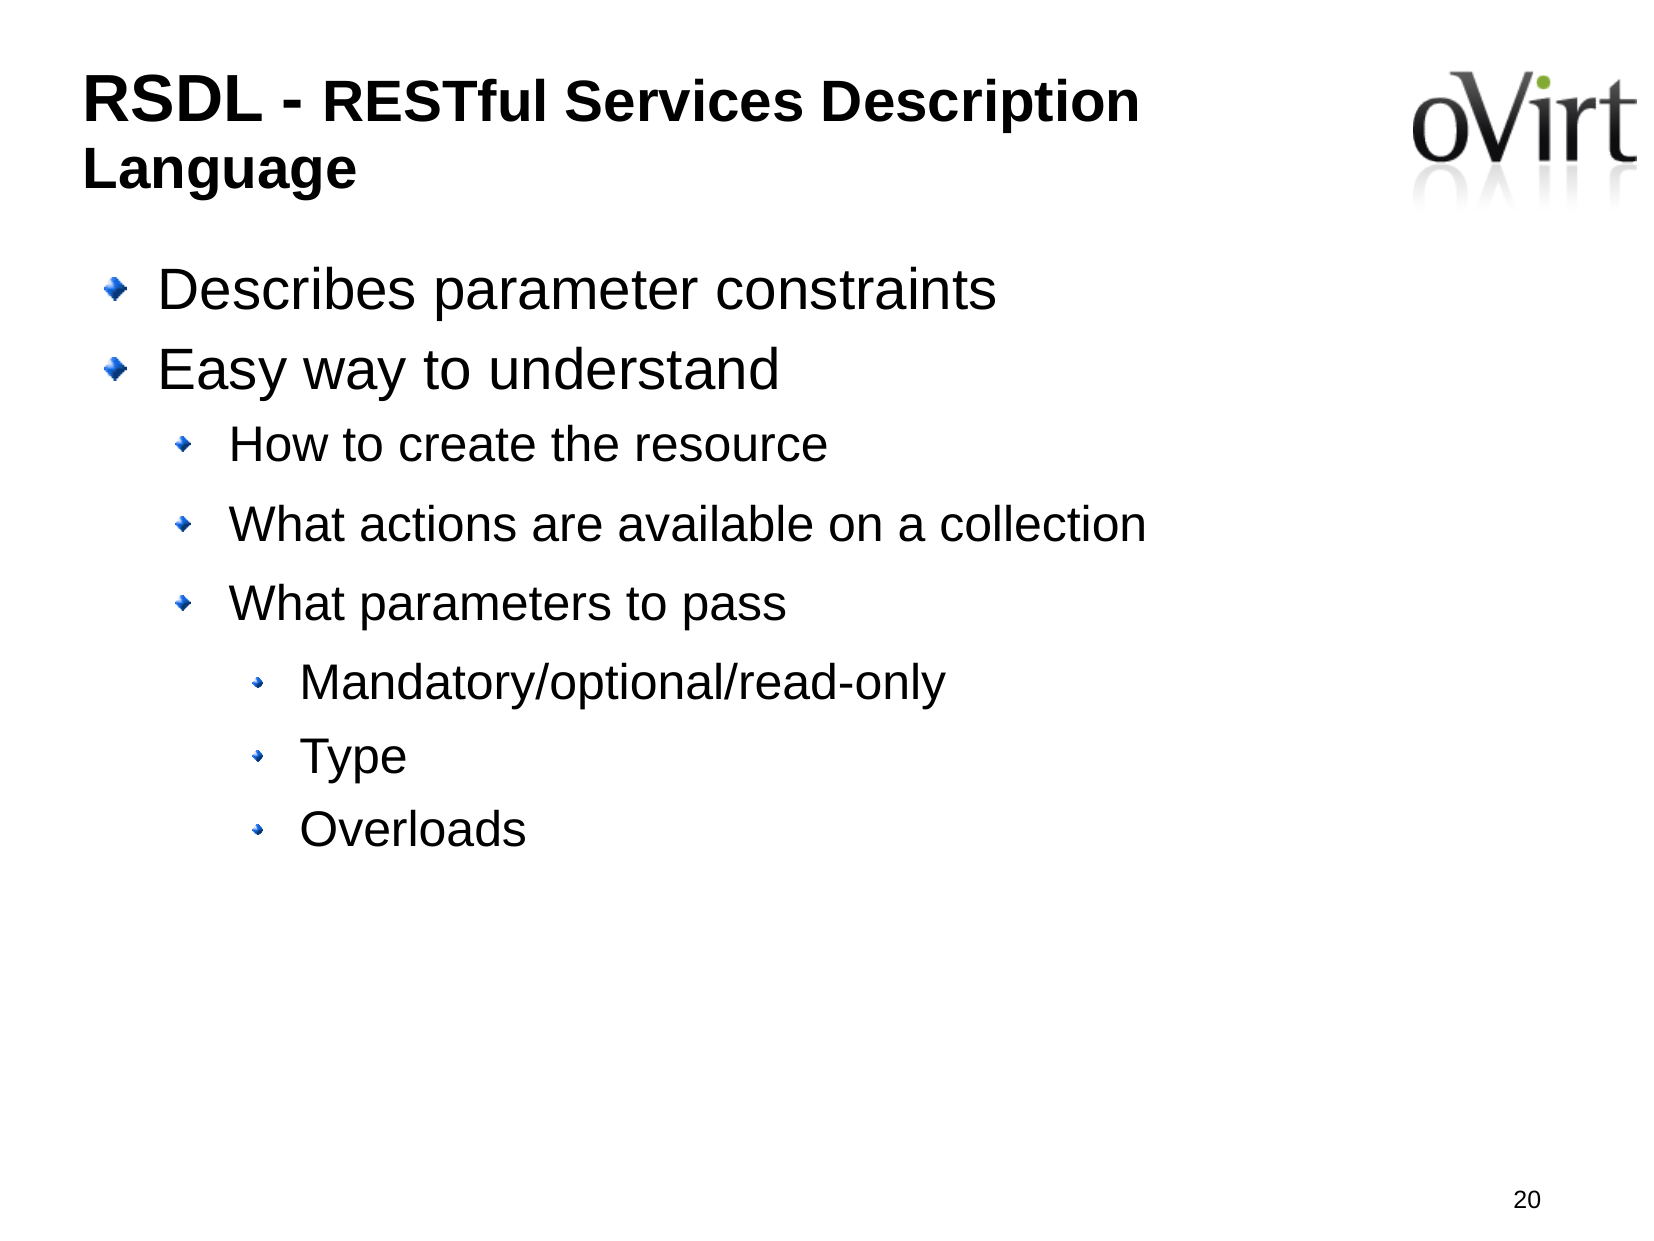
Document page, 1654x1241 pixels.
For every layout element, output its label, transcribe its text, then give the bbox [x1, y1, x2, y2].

picture [1413, 63, 1637, 212]
list Describes parameter constraints Easy way to understand How to create the resource What actions are available on a collection What parameters to pass Mandatory/optional/read-only Type Overloads [86, 256, 1575, 1162]
title RSDL - RESTful Services Description Language [82, 37, 1390, 226]
